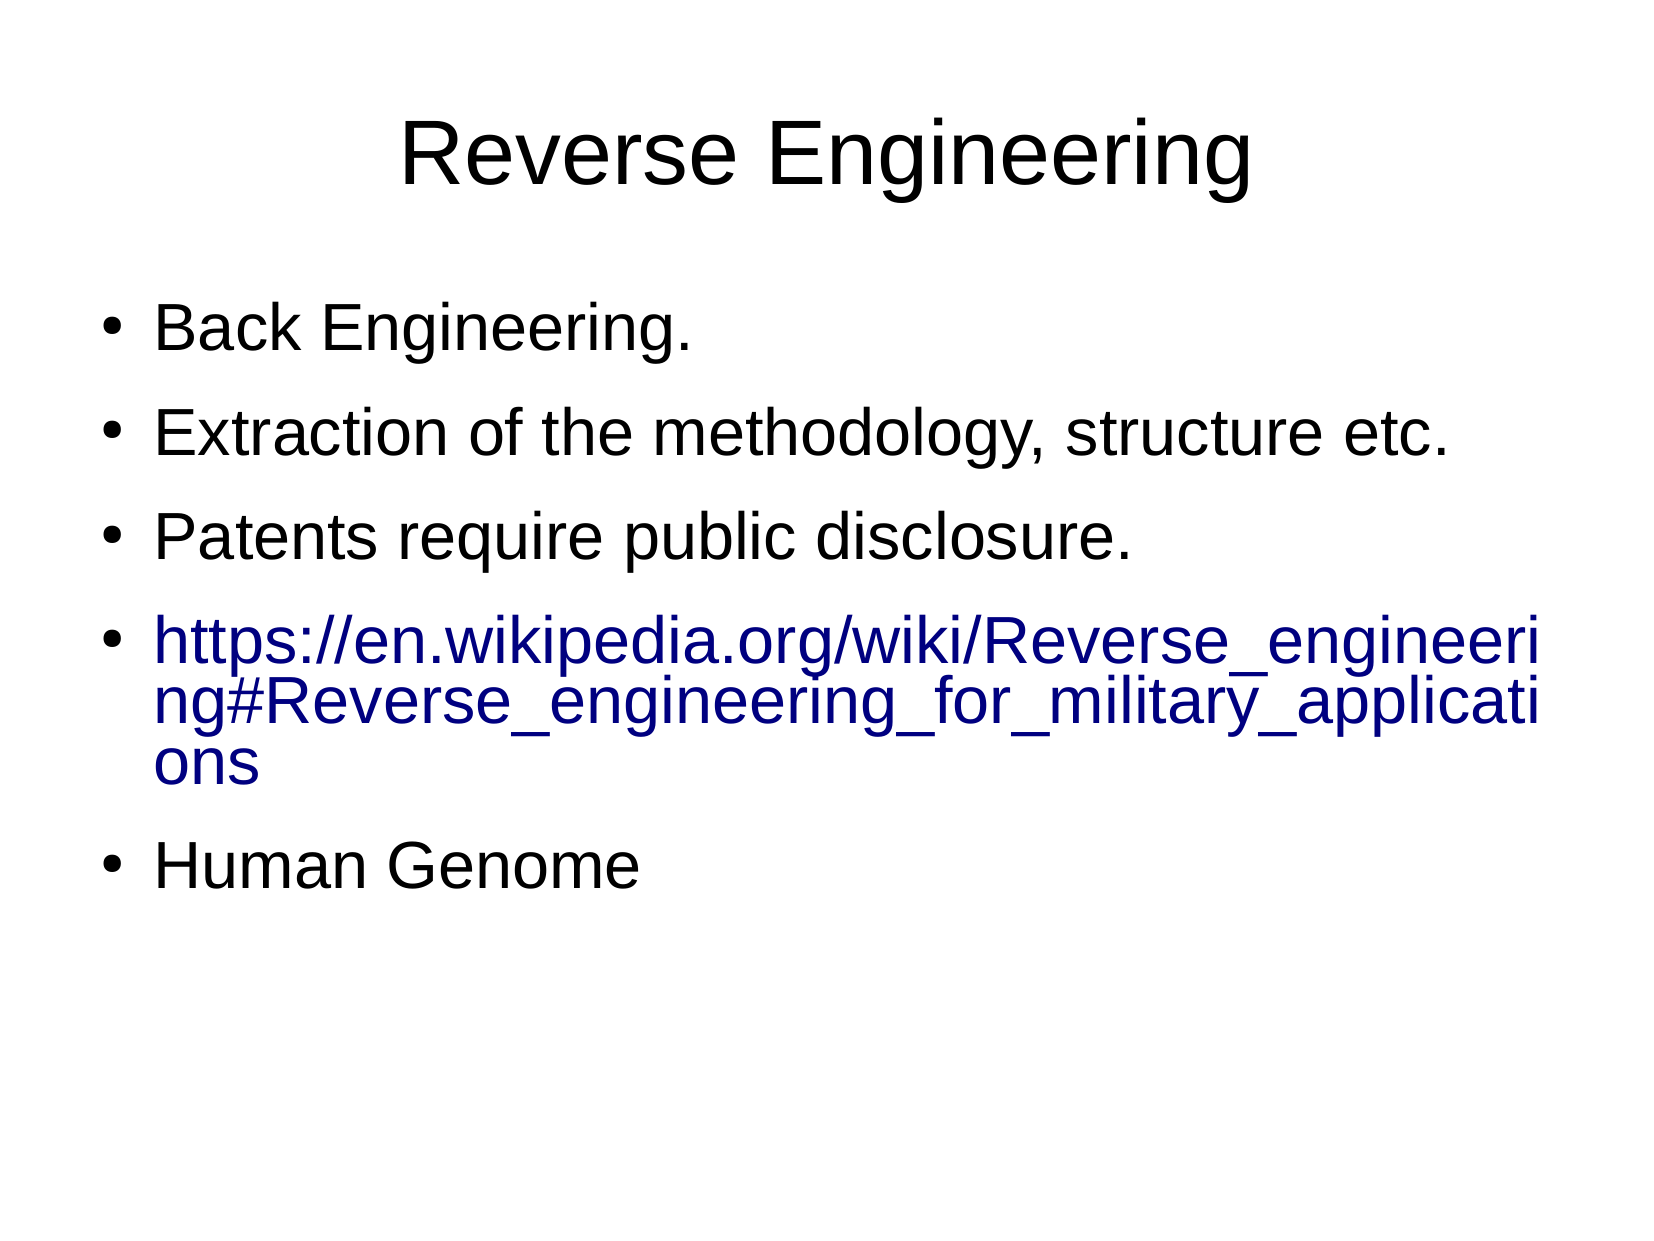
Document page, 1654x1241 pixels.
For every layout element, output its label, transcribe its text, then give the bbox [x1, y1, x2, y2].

list Back Engineering. Extraction of the methodology, structure etc. Patents require public disclosure. https://en.wikipedia.org/wiki/Reverse_engineering#Reverse_engineering_for_military_applications Human Genome [82, 290, 1571, 1010]
title Reverse Engineering [82, 49, 1571, 257]
